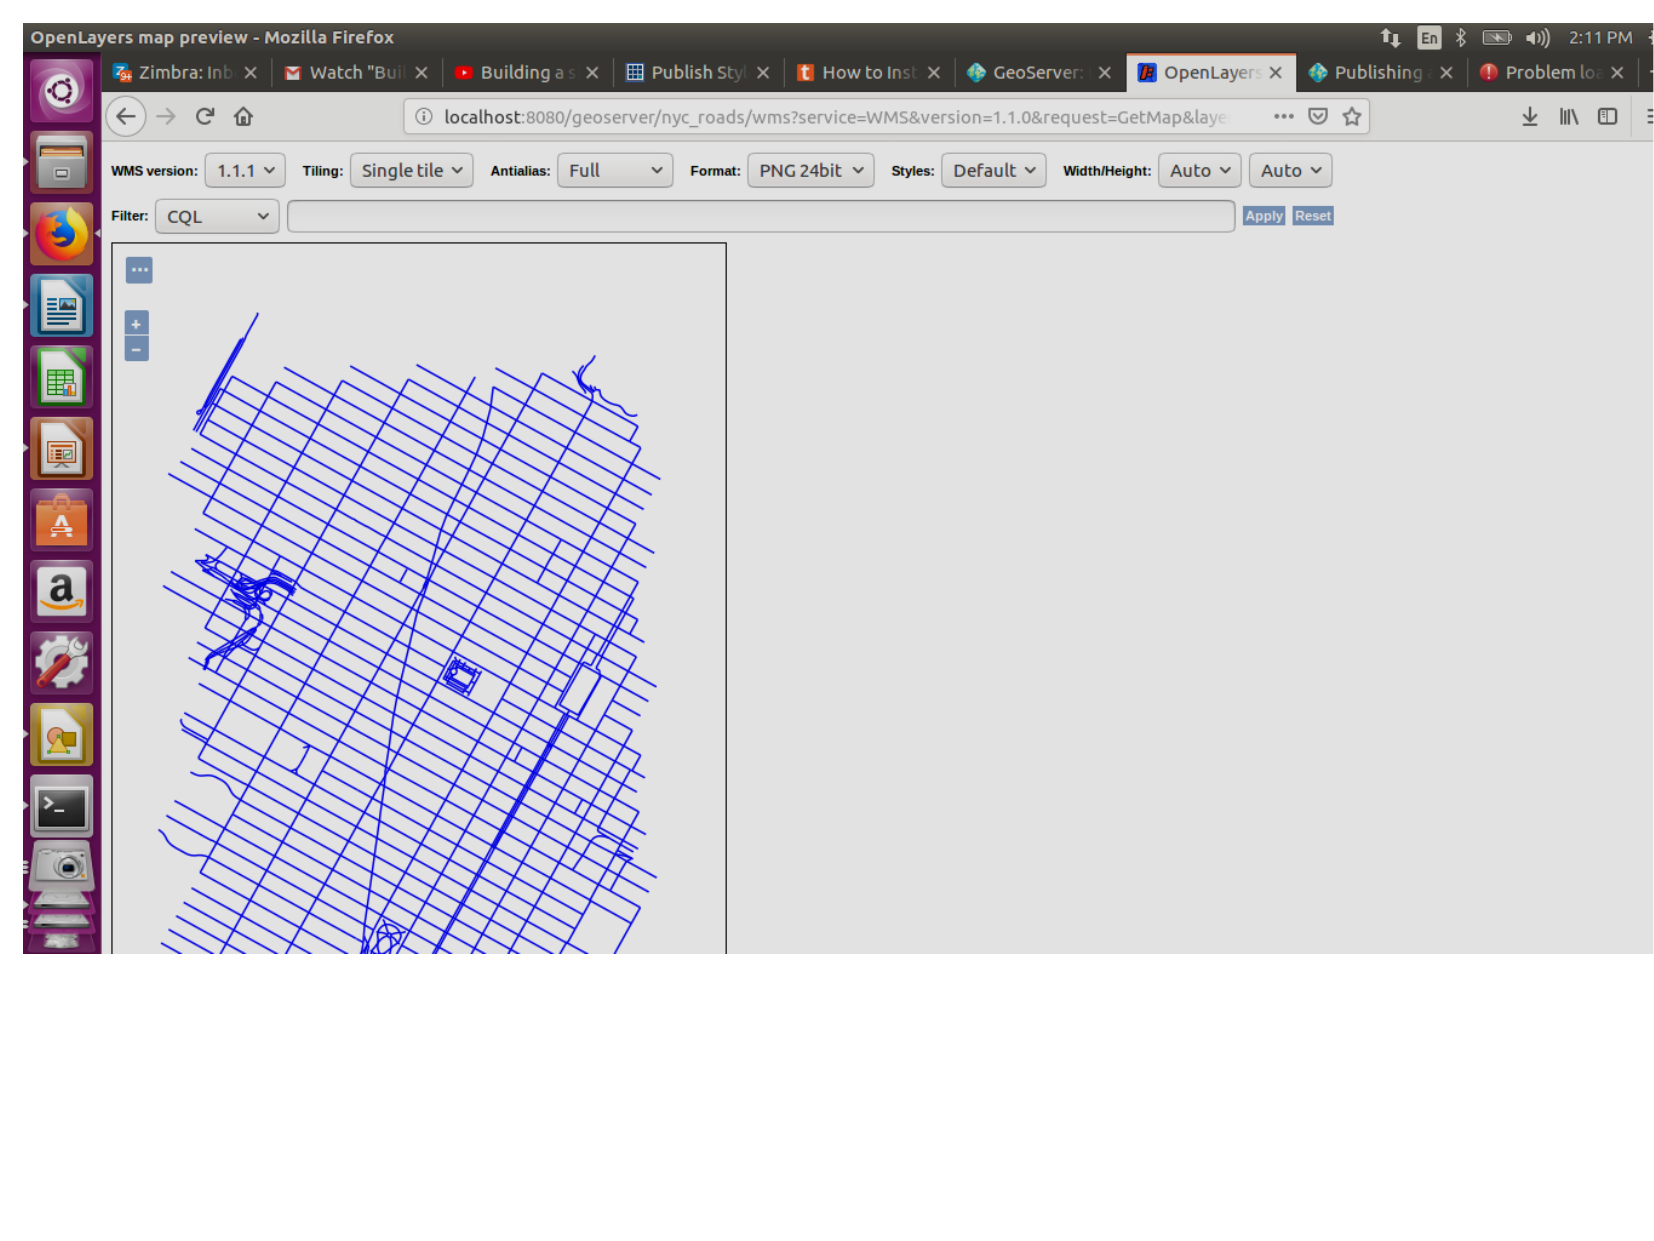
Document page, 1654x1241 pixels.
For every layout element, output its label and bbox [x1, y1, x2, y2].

picture [23, 23, 1654, 954]
